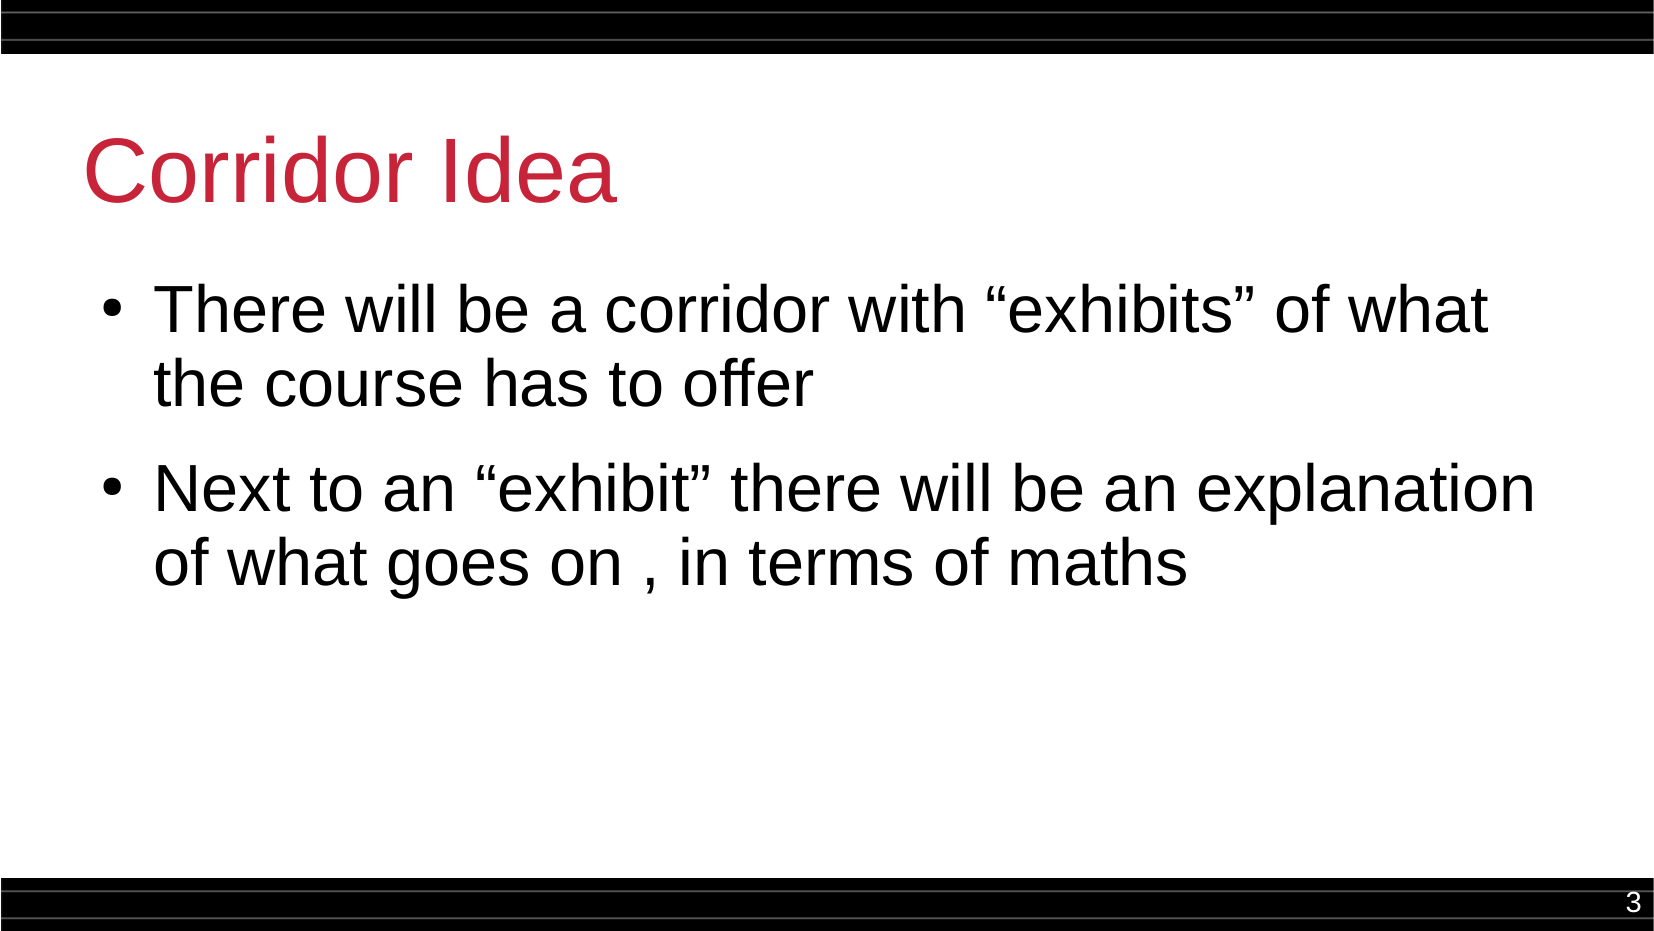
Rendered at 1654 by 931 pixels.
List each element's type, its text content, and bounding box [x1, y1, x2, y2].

list There will be a corridor with “exhibits” of what the course has to offer Next to an “exhibit” there will be an explanation of what goes on , in terms of maths [82, 271, 1571, 758]
picture [1, 878, 1654, 931]
picture [1, 0, 1654, 54]
title Corridor Idea [82, 92, 1571, 249]
